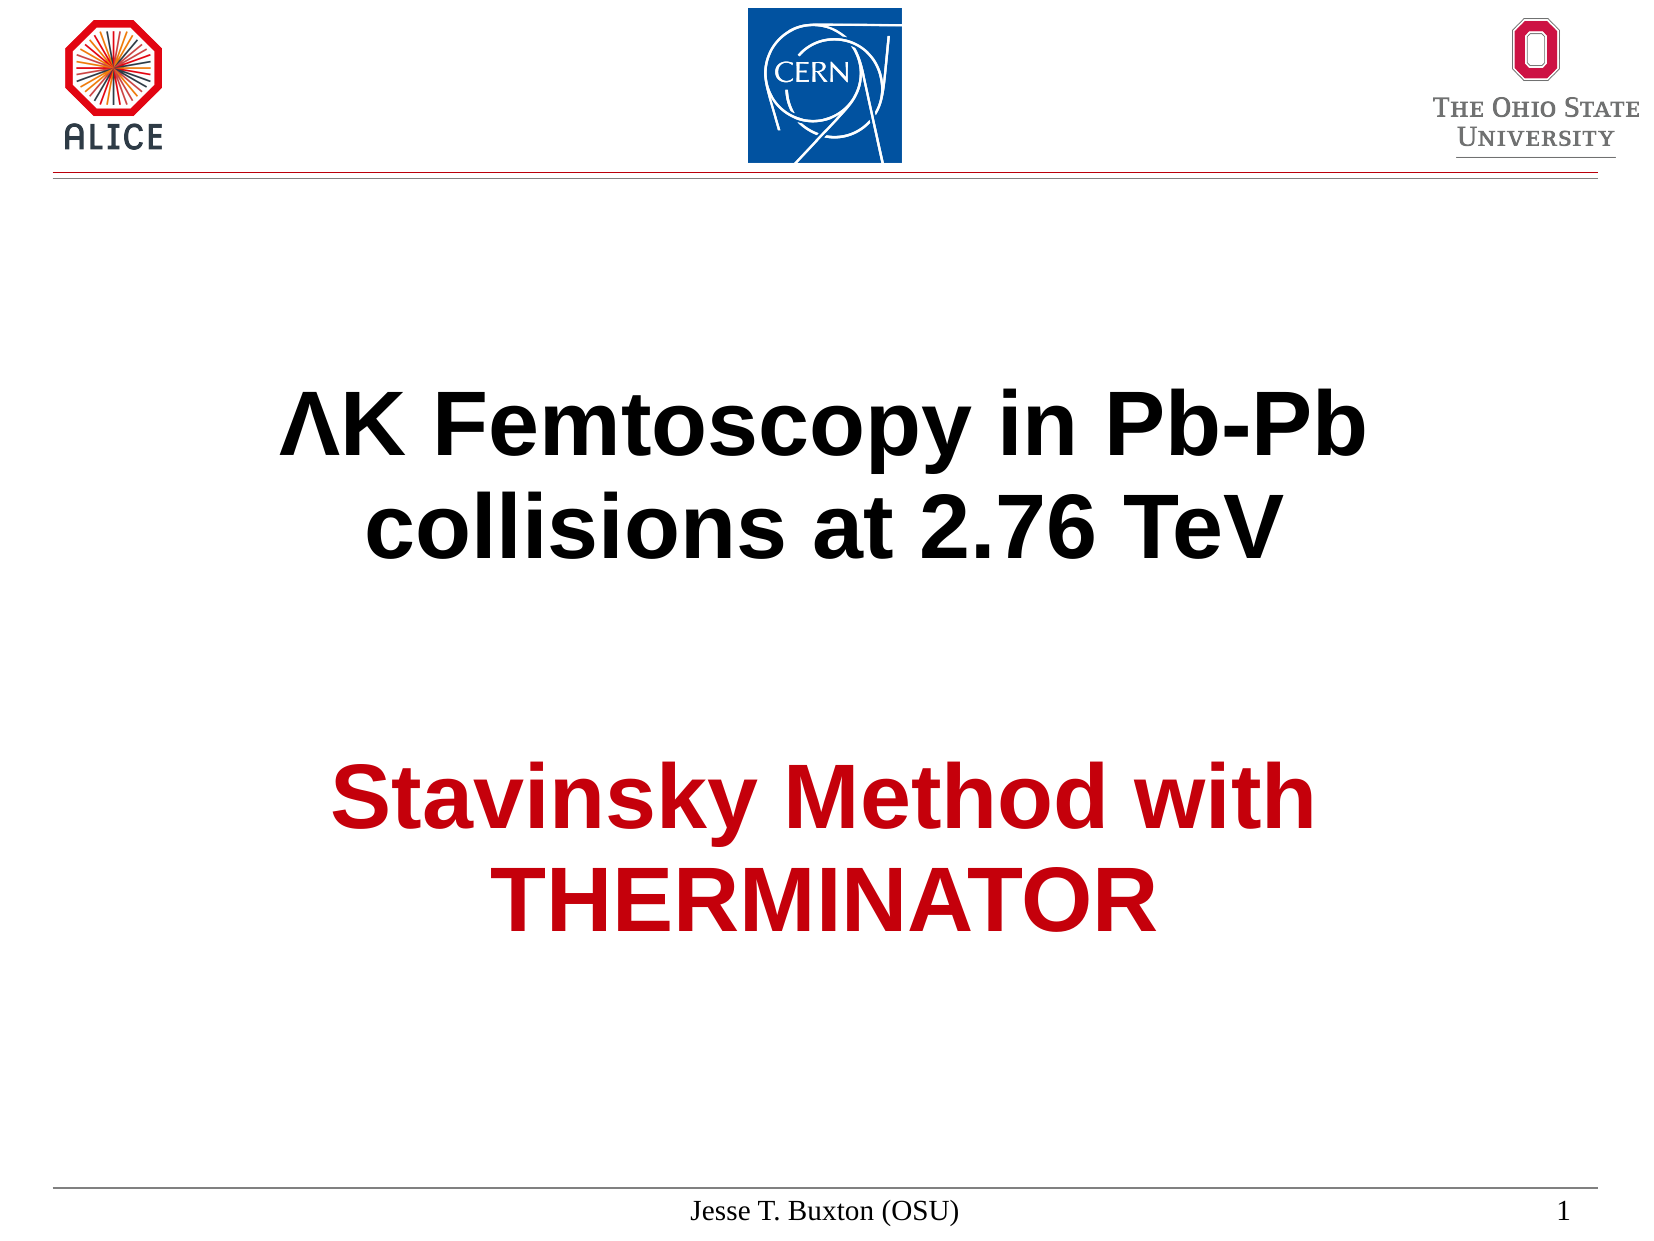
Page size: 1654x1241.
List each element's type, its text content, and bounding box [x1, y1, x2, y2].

title ΛK Femtoscopy in Pb-Pb collisions at 2.76 TeV Stavinsky Method with THERMINATOR [183, 269, 1467, 1055]
picture [65, 20, 162, 150]
picture [1430, 5, 1642, 171]
picture [748, 8, 902, 163]
